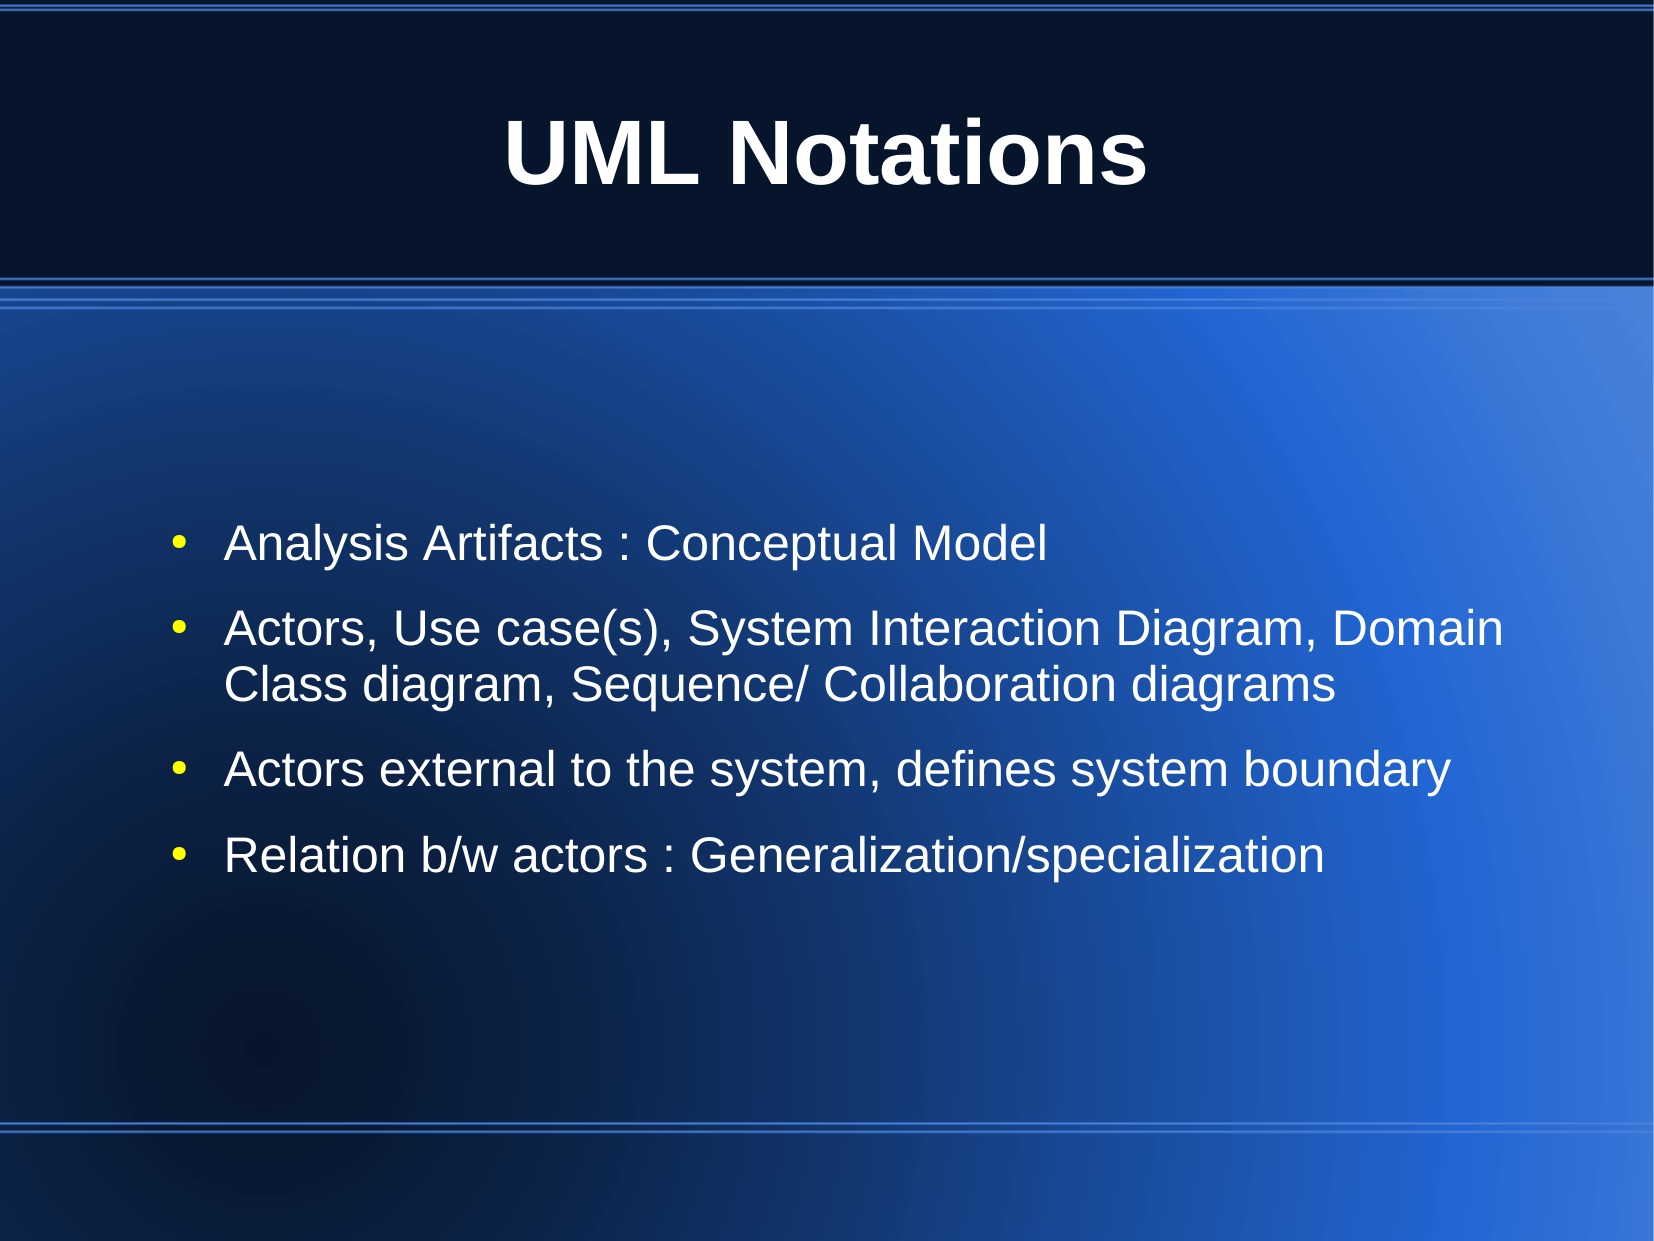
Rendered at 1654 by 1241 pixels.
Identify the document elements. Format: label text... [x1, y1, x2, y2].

picture [0, 0, 1654, 1241]
list Analysis Artifacts : Conceptual Model Actors, Use case(s), System Interaction Diagram, Domain Class diagram, Sequence/ Collaboration diagrams Actors external to the system, defines system boundary Relation b/w actors : Generalization/specialization [152, 344, 1534, 1127]
title UML Notations [82, 49, 1571, 257]
